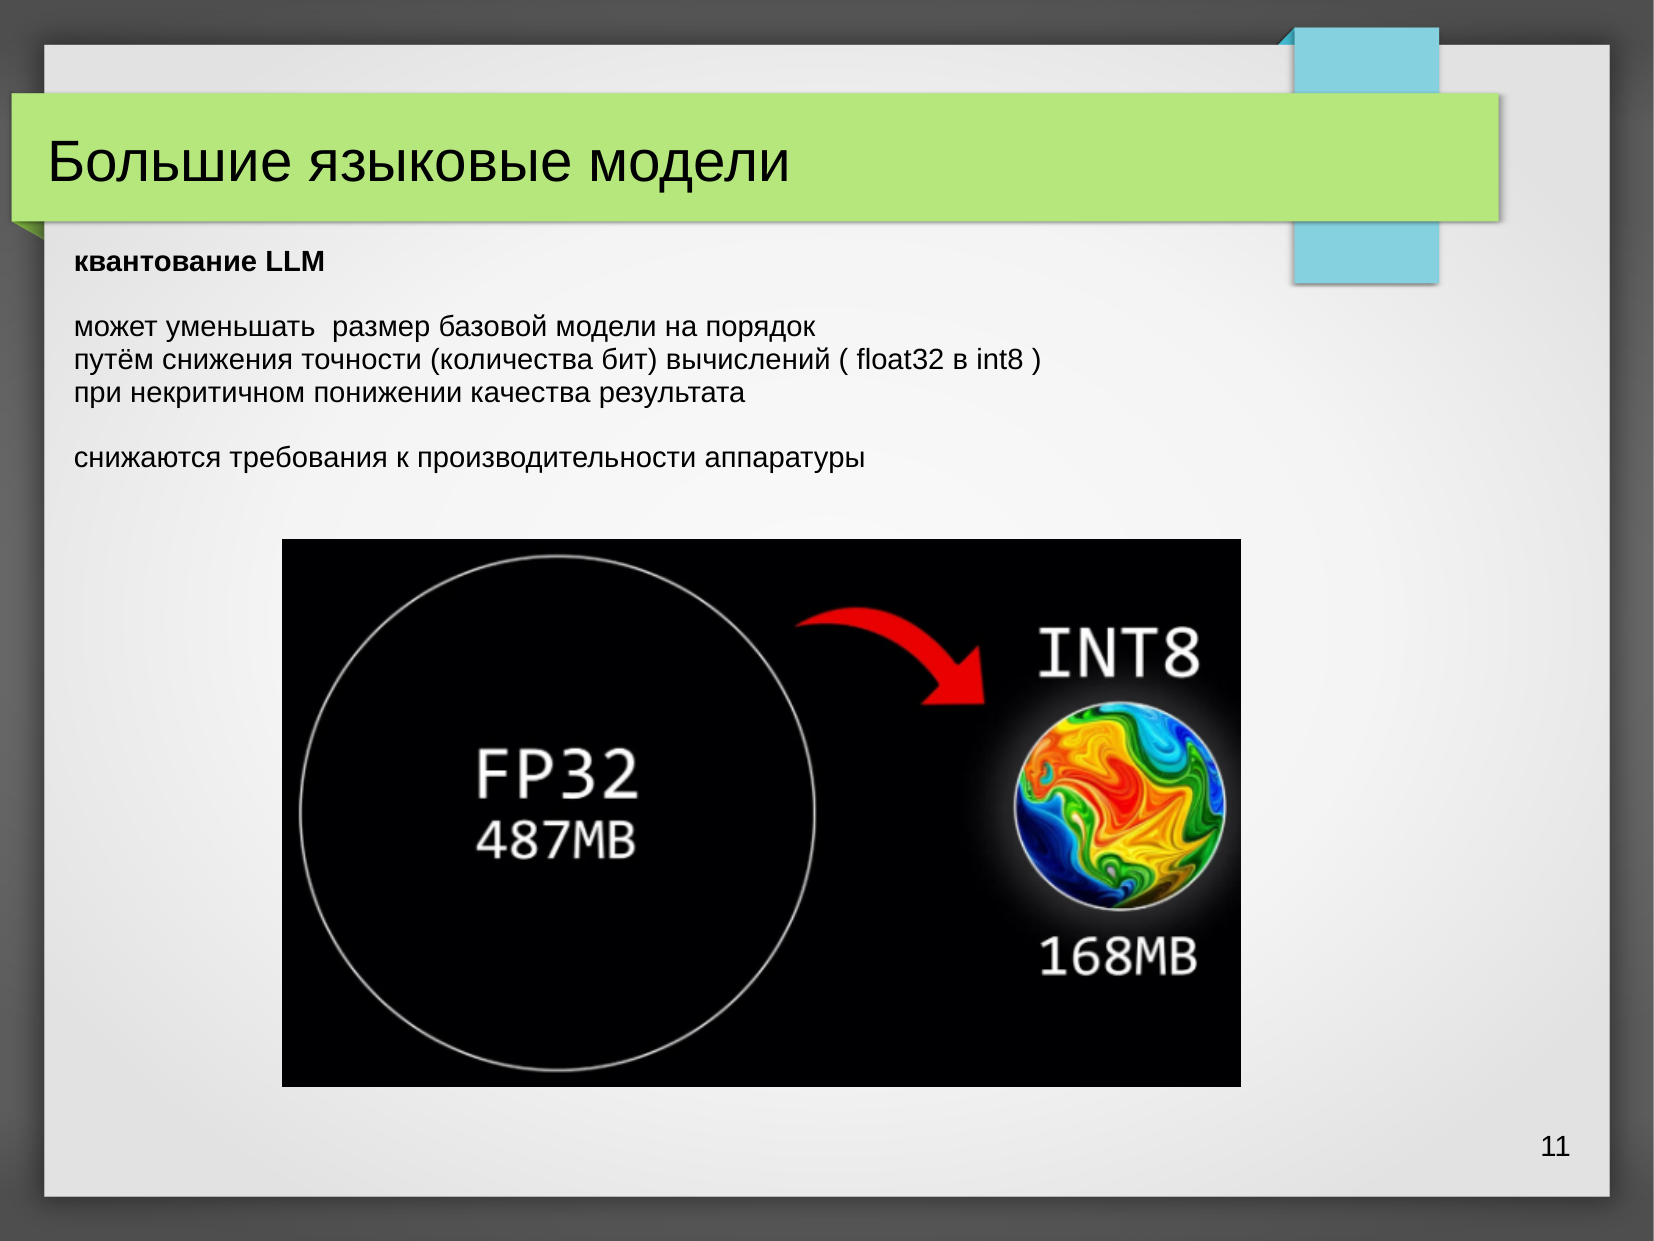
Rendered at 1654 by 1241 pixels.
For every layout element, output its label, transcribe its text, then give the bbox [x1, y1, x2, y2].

title Большие языковые модели [47, 121, 1241, 201]
text_box квантование LLM может уменьшать размер базовой модели на порядок путём снижения точности (количества бит) вычислений ( float32 в int8 ) при некритичном понижении качества результата снижаются требования к производительности аппаратуры [59, 237, 1583, 515]
picture [0, 0, 1654, 1241]
